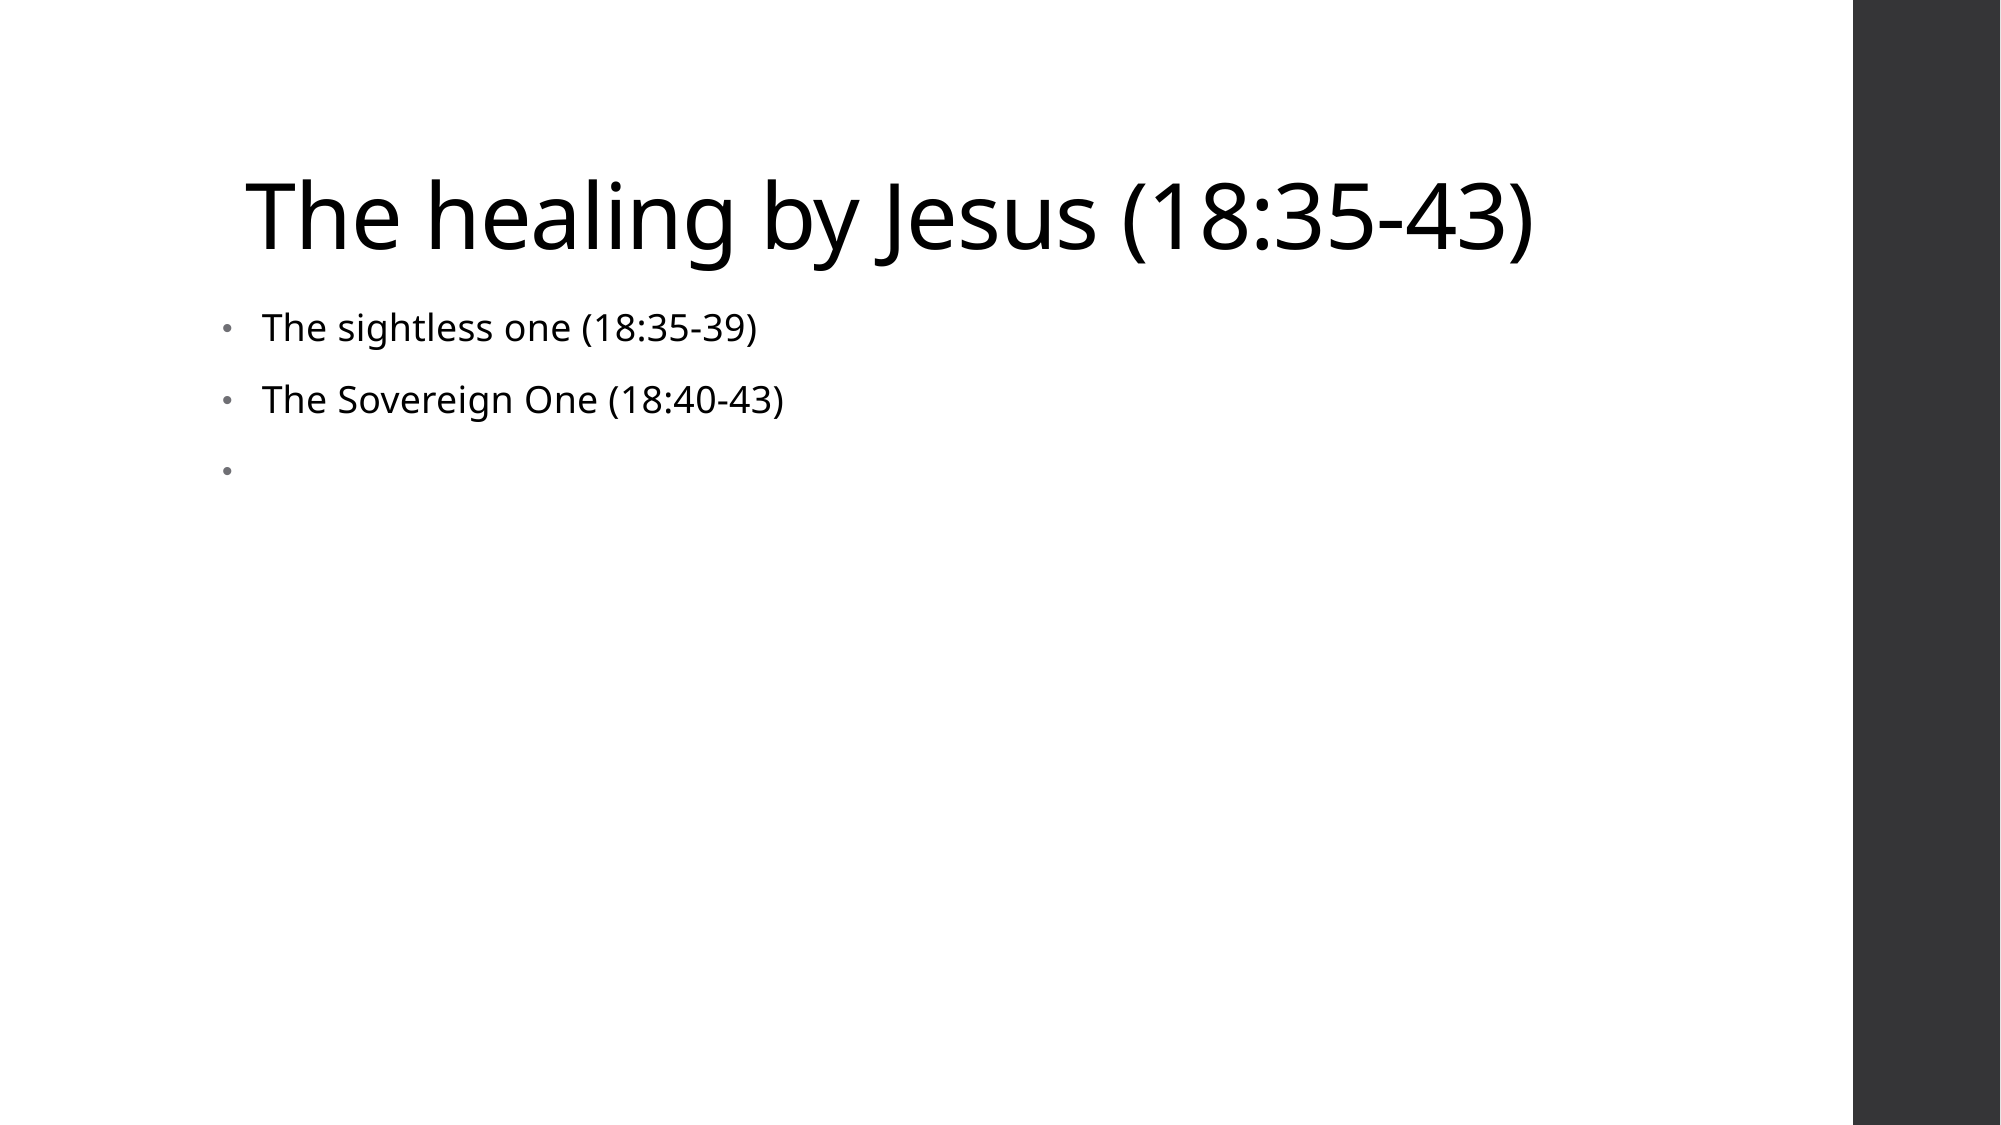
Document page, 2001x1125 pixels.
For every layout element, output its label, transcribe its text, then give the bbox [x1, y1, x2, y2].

list The sightless one (18:35-39) The Sovereign One (18:40-43) [206, 299, 1617, 1014]
title The healing by Jesus (18:35-43) [206, 60, 1797, 278]
